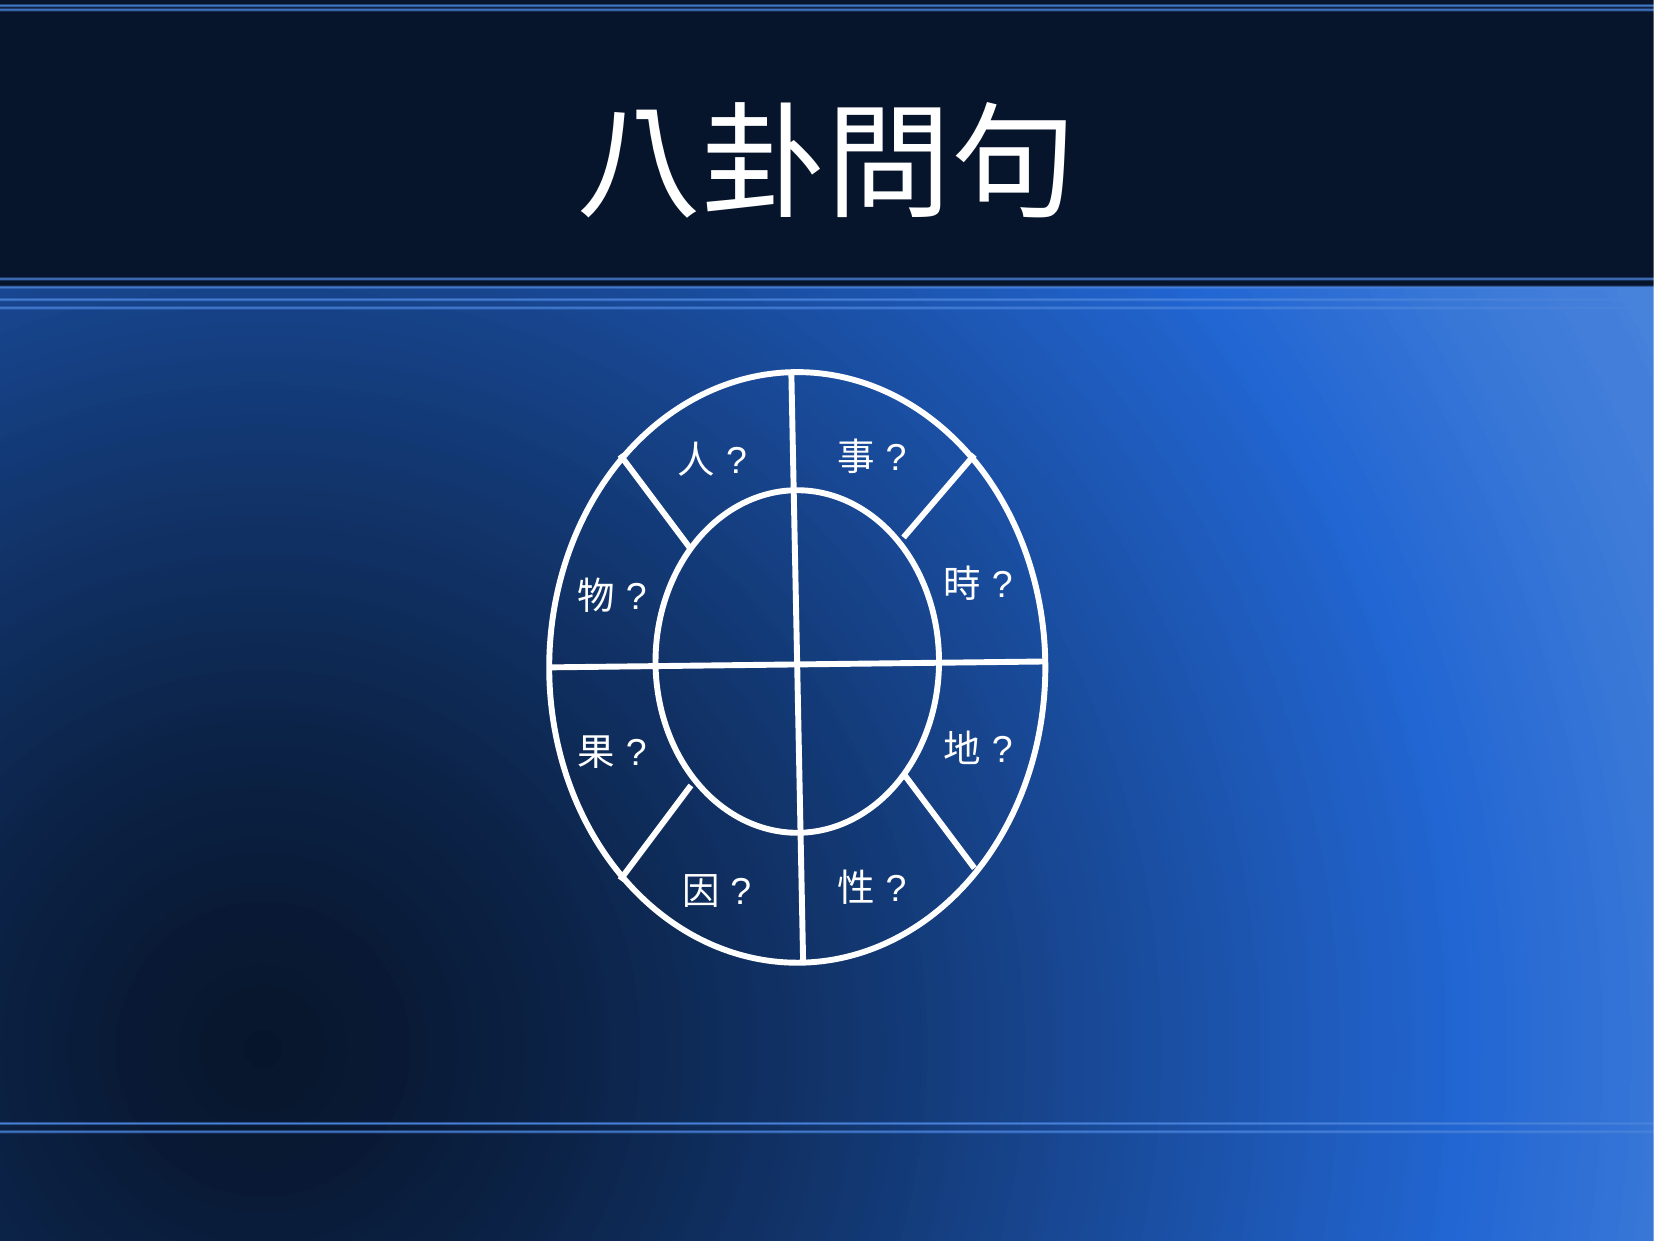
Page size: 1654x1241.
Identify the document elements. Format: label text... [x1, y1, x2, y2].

text_box 時? [928, 546, 1027, 609]
text_box 地? [928, 711, 1027, 774]
text_box 人? [663, 422, 761, 485]
text_box 物? [562, 558, 660, 621]
text_box 事? [822, 419, 920, 482]
title 八卦問句 [82, 49, 1571, 257]
picture [0, 0, 1654, 1241]
text_box 因? [667, 853, 765, 916]
text_box 性? [822, 850, 920, 913]
text_box 果? [562, 714, 660, 777]
